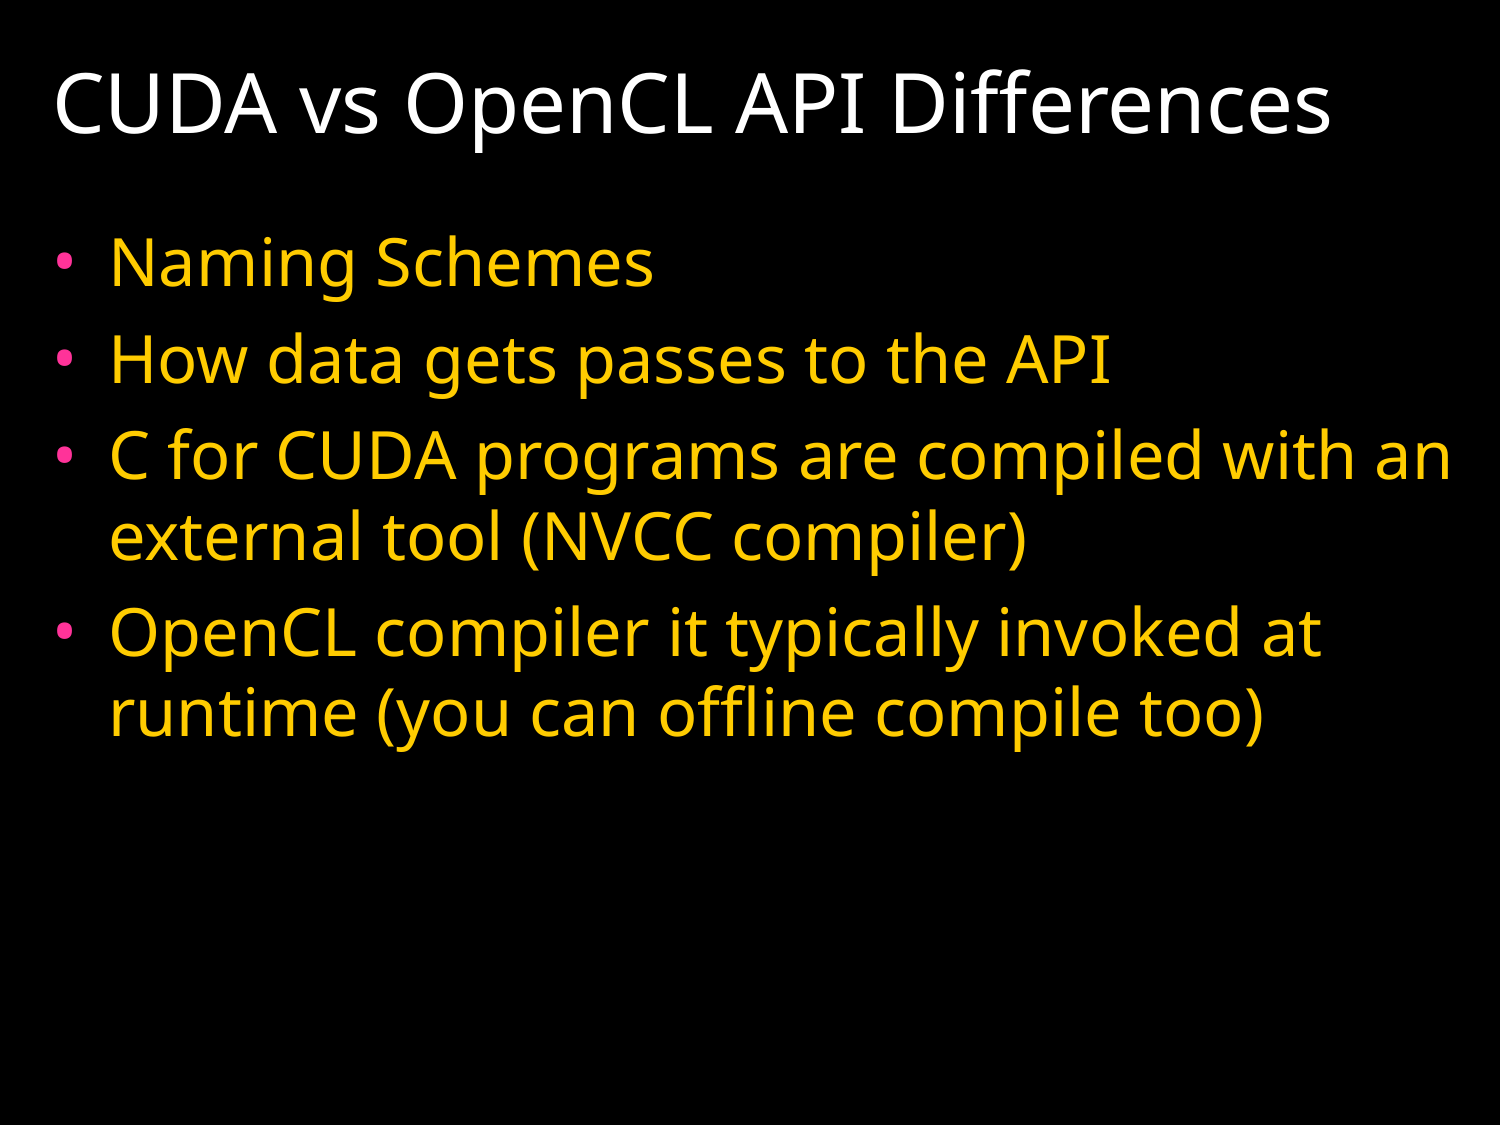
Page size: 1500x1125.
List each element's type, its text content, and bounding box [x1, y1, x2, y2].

text_box Naming Schemes How data gets passes to the API C for CUDA programs are compiled with an external tool (NVCC compiler) OpenCL compiler it typically invoked at runtime (you can offline compile too) [37, 212, 1475, 1075]
text_box CUDA vs OpenCL API Differences [37, 24, 1463, 175]
